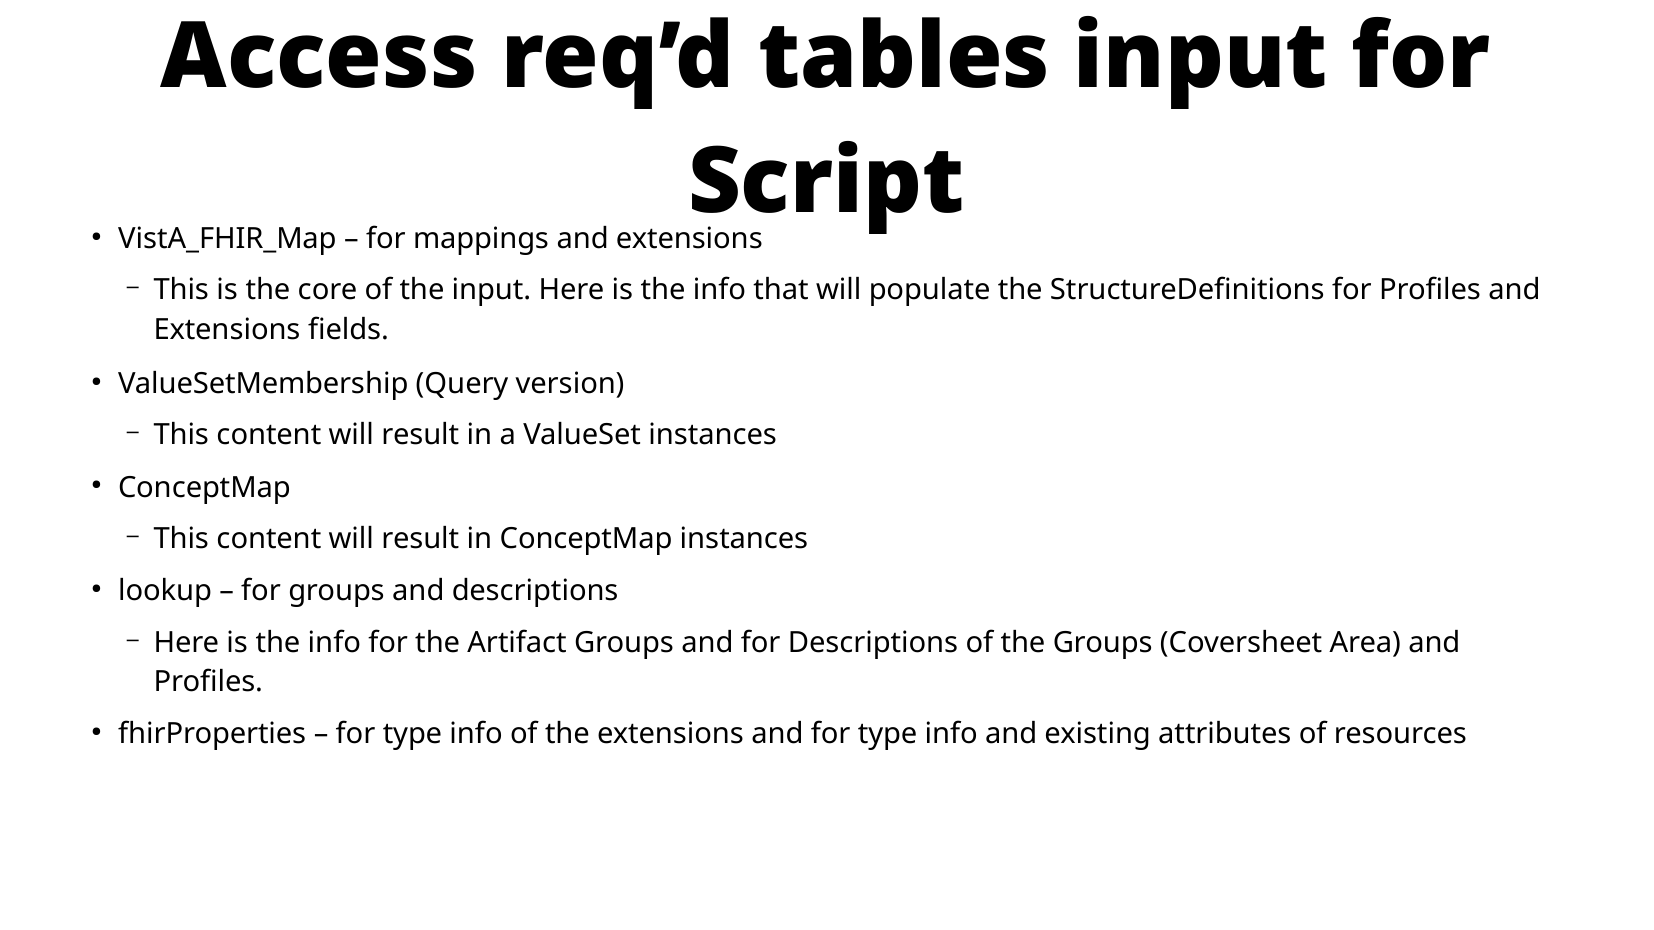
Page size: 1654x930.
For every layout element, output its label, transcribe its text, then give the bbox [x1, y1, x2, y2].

list VistA_FHIR_Map – for mappings and extensions This is the core of the input. Here is the info that will populate the StructureDefinitions for Profiles and Extensions fields. ValueSetMembership (Query version) This content will result in a ValueSet instances ConceptMap This content will result in ConceptMap instances lookup – for groups and descriptions Here is the info for the Artifact Groups and for Descriptions of the Groups (Coversheet Area) and Profiles. fhirProperties – for type info of the extensions and for type info and existing attributes of resources [82, 217, 1571, 757]
title Access req’d tables input for Script [82, 37, 1571, 193]
